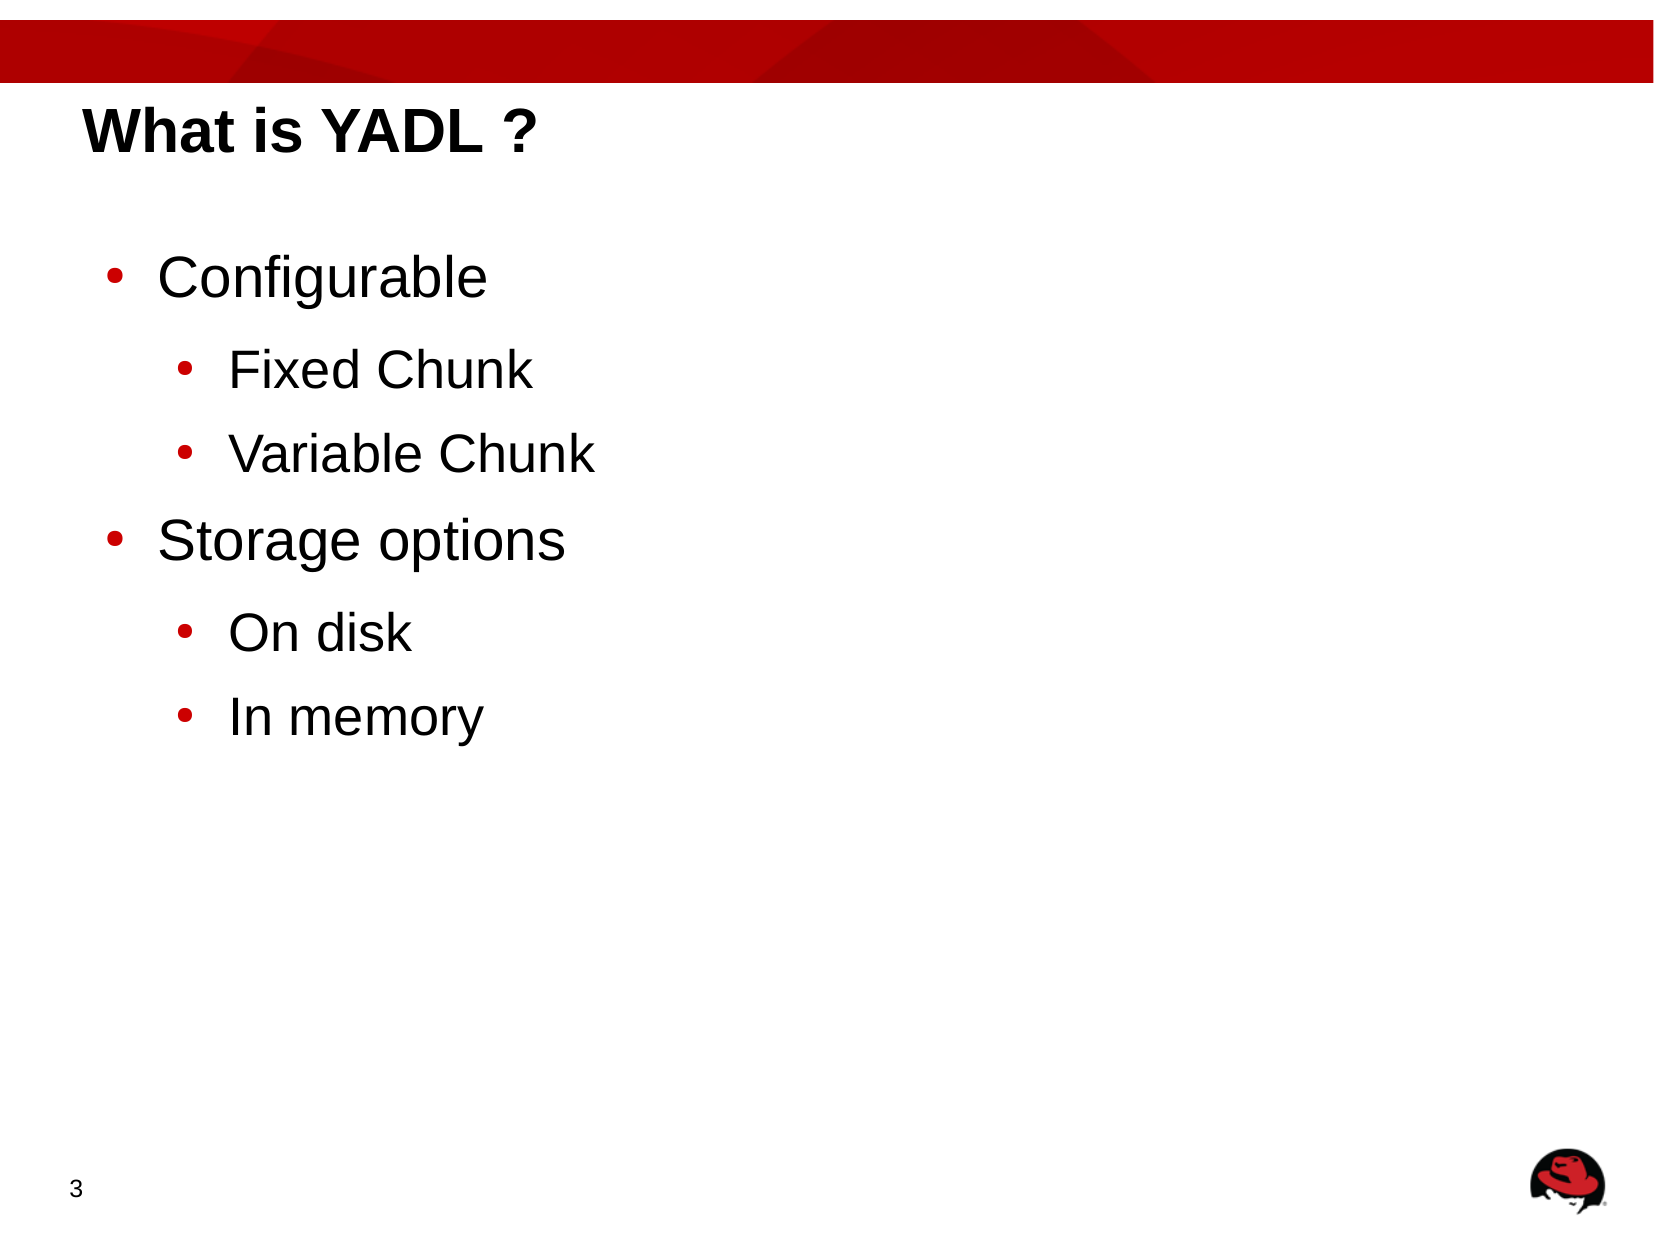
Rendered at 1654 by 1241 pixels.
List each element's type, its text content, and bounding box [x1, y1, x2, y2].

picture [1529, 1146, 1613, 1224]
picture [0, 20, 1654, 83]
list Configurable Fixed Chunk Variable Chunk Storage options On disk In memory [86, 244, 1576, 1039]
title What is YADL ? [82, 37, 1571, 226]
